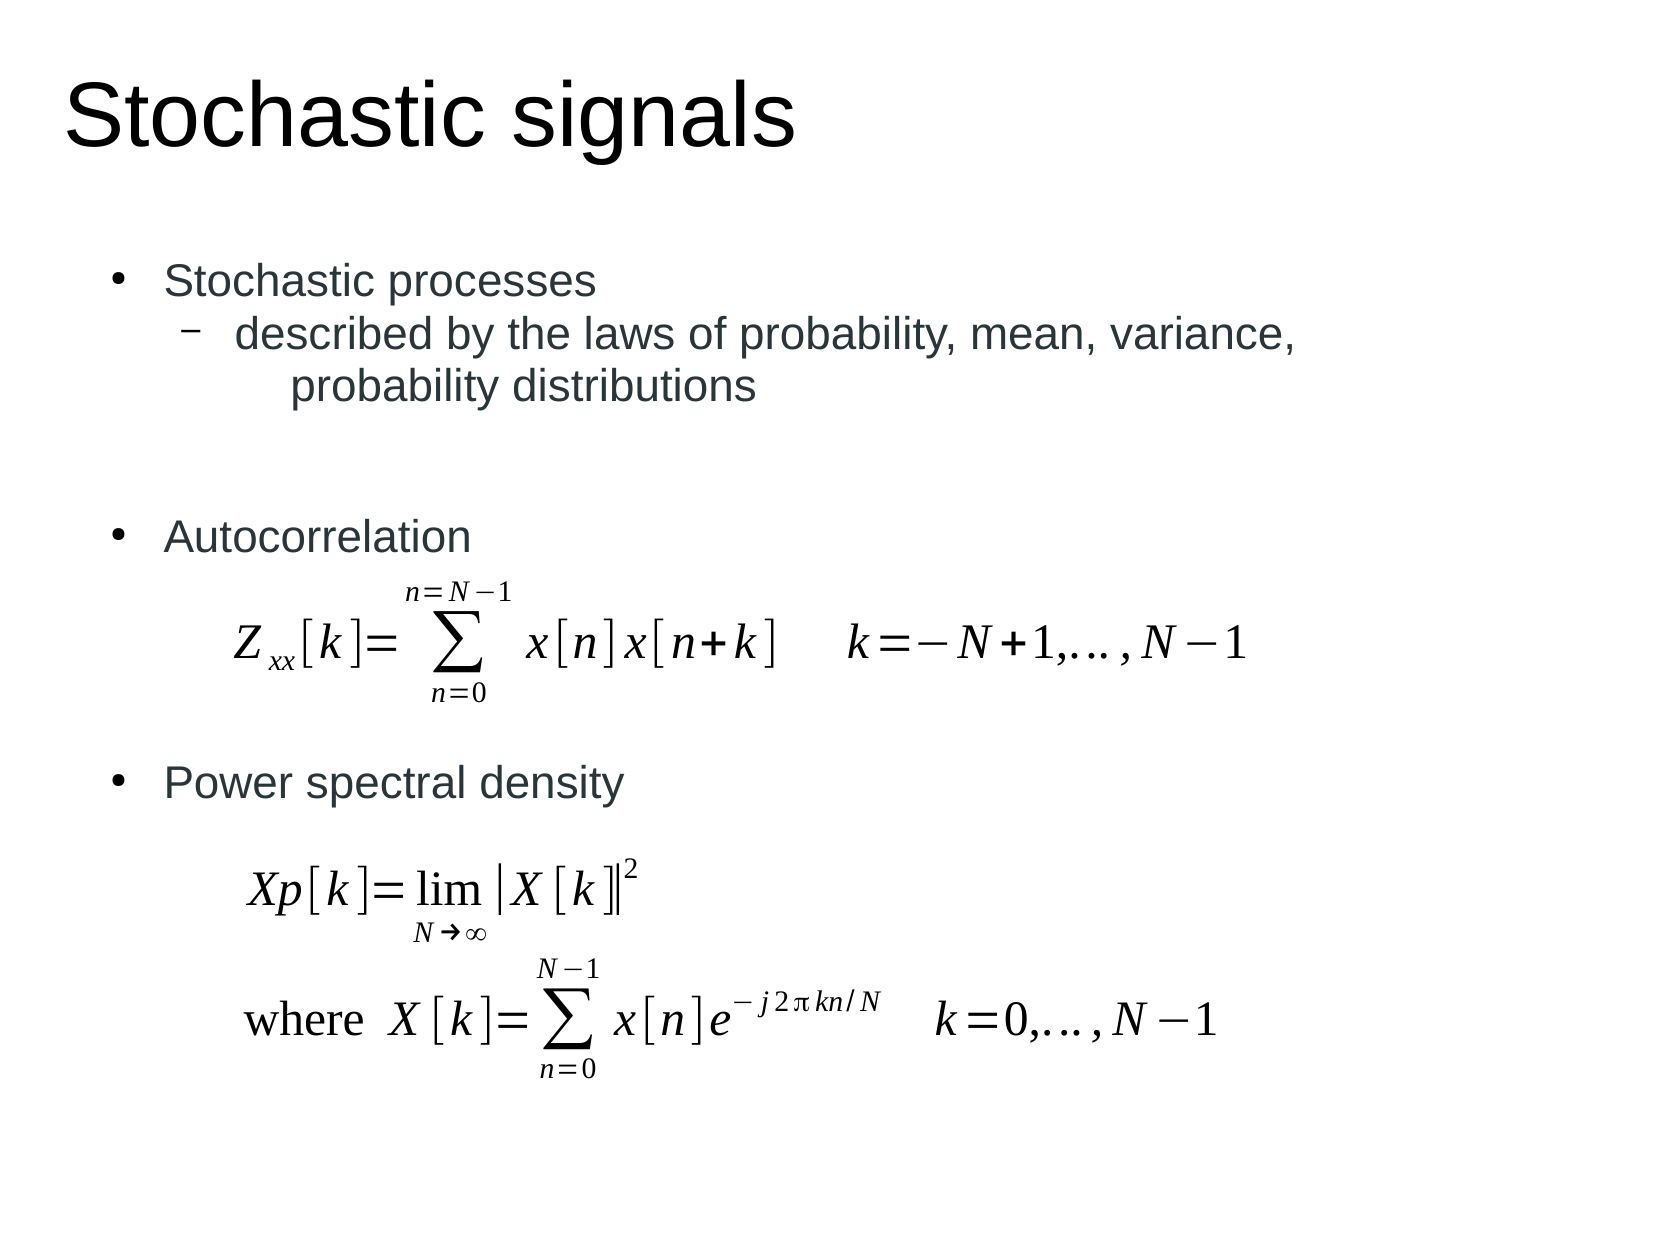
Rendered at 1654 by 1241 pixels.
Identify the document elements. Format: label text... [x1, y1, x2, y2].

title Stochastic signals [63, 21, 1414, 209]
chart [225, 573, 1254, 709]
list Stochastic processes described by the laws of probability, mean, variance, probability distributions Autocorrelation Power spectral density [92, 255, 1443, 983]
chart [235, 851, 1226, 1144]
